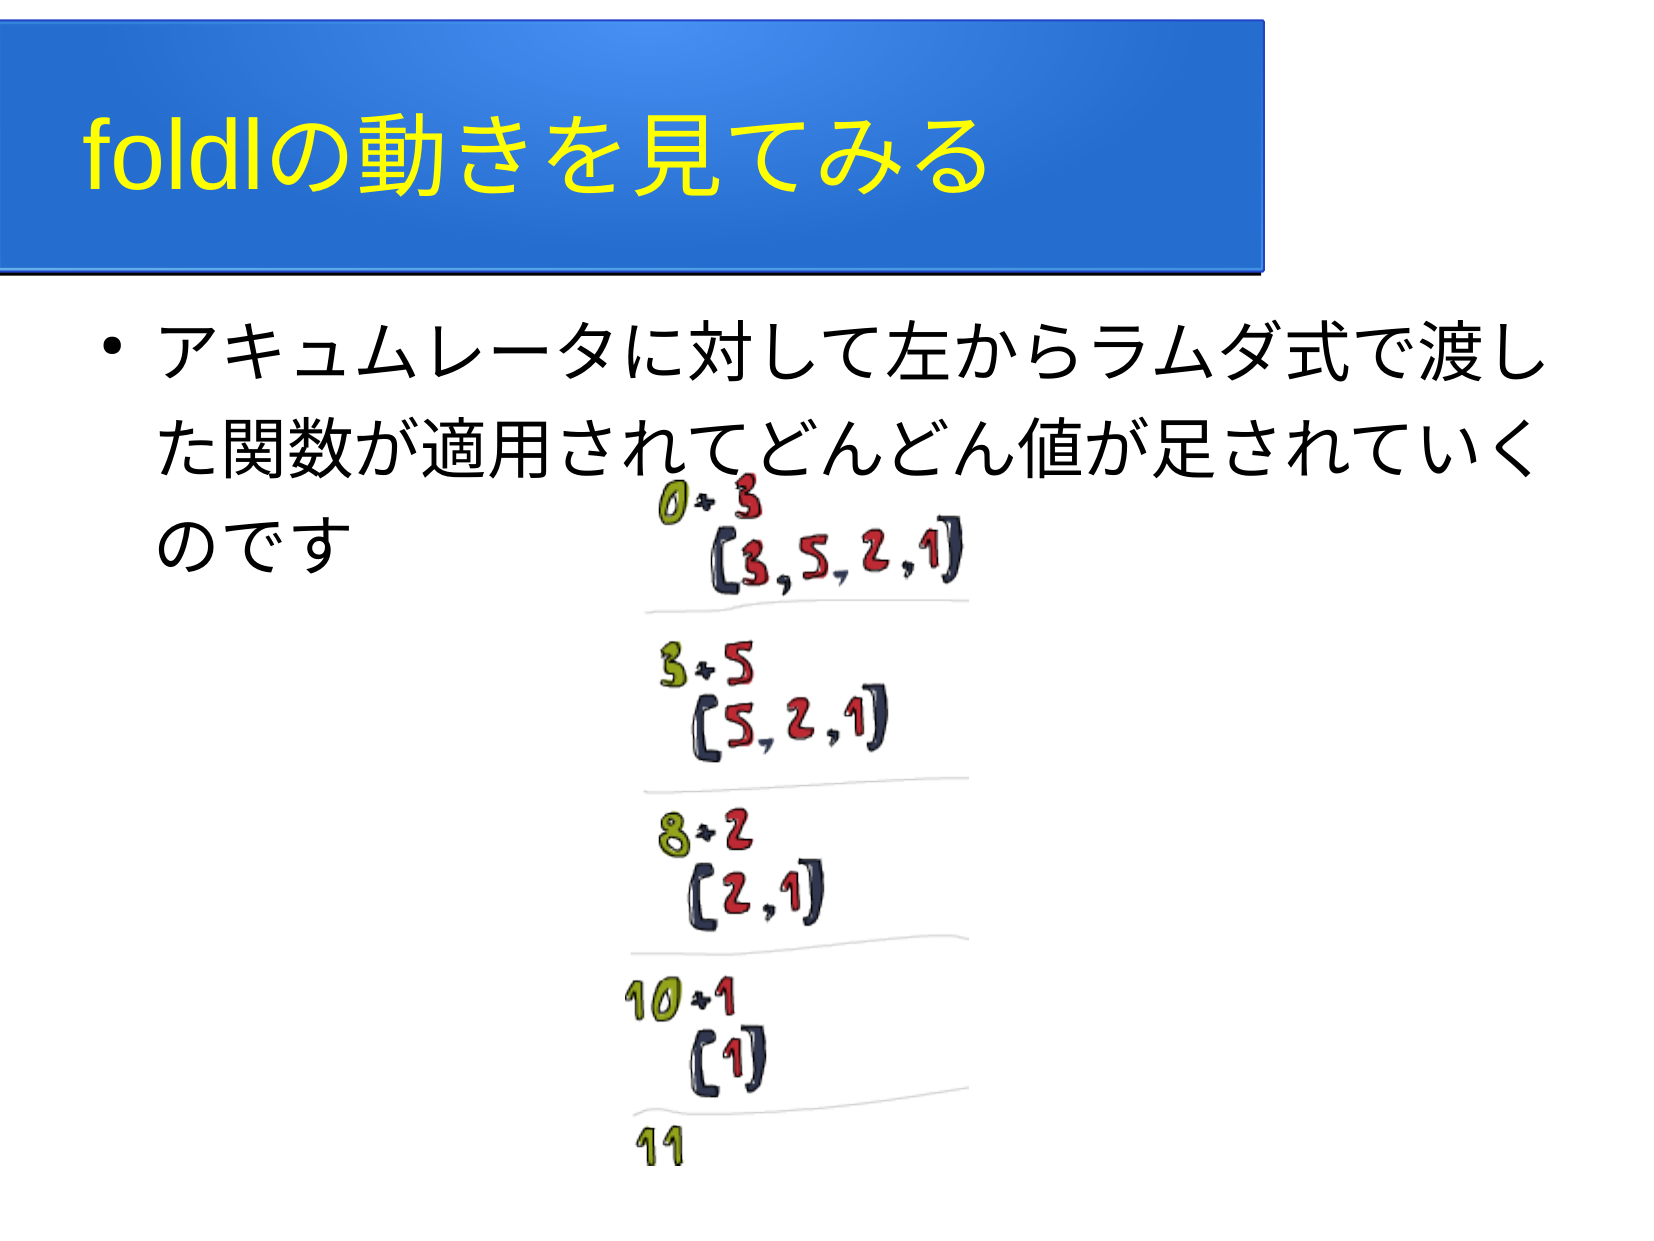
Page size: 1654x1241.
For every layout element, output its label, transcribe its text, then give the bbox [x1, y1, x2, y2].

picture [625, 472, 969, 1166]
list アキュムレータに対して左からラムダ式で渡した関数が適用されてどんどん値が足されていくのです [82, 299, 1571, 1099]
title foldlの動きを見てみる [82, 47, 1235, 252]
